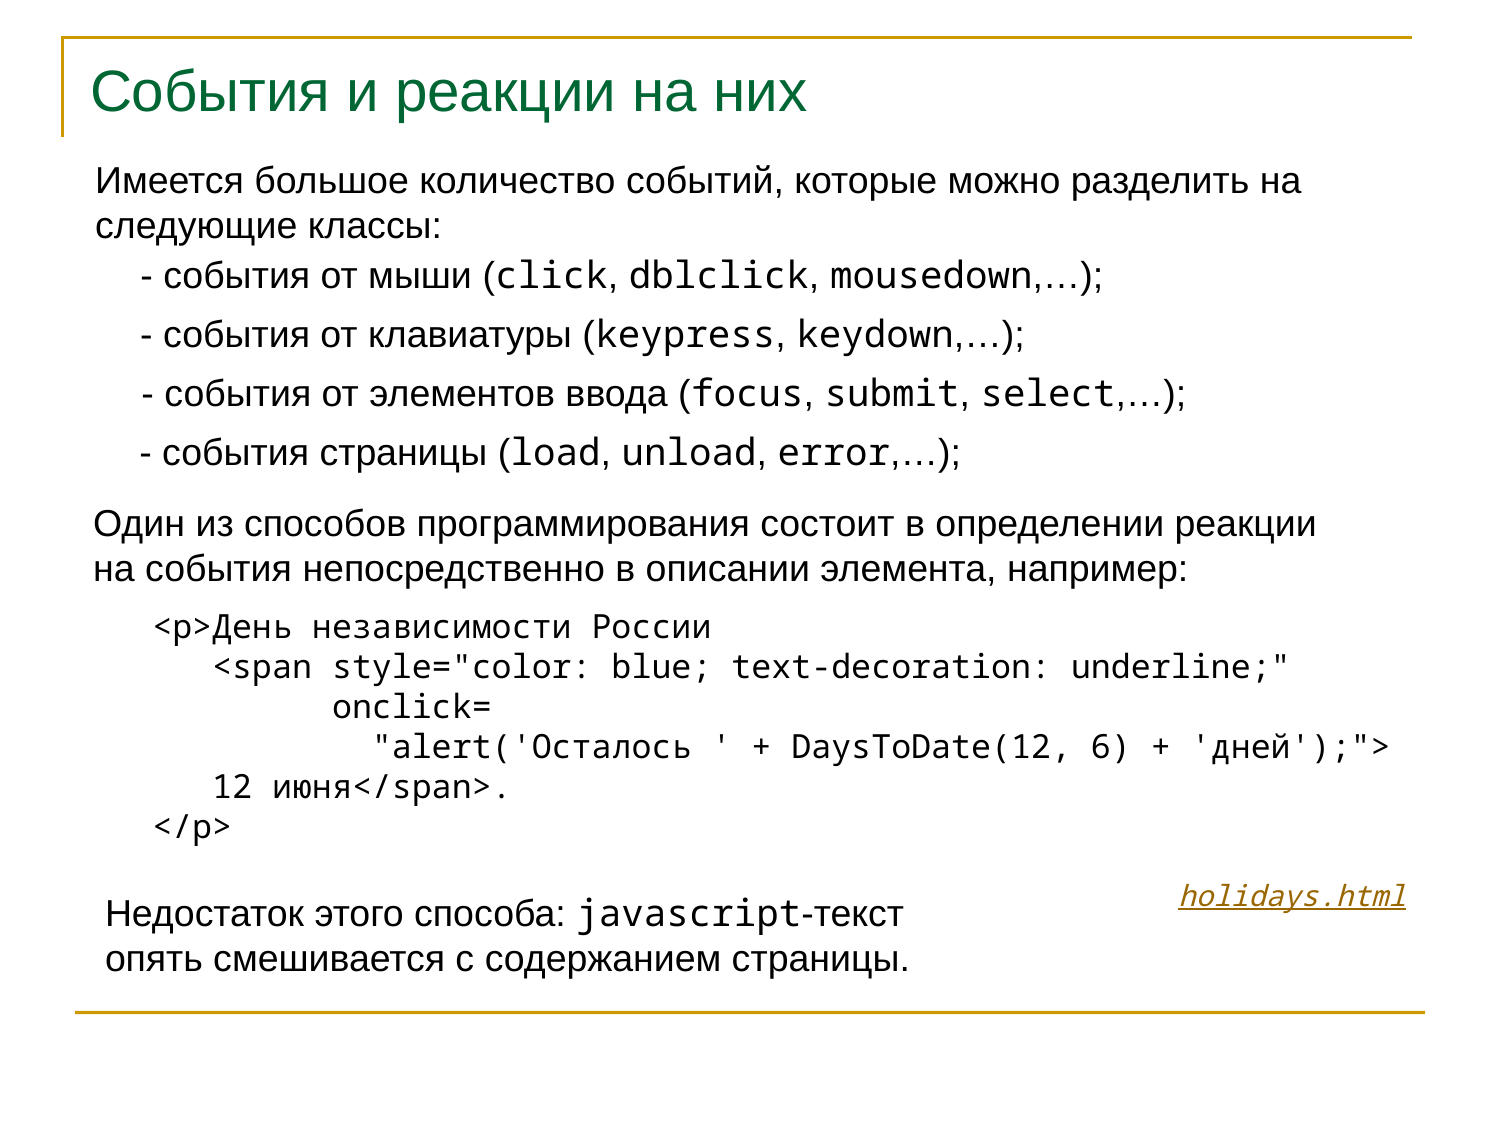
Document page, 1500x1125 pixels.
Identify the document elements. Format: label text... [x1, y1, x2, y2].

text_box Один из способов программирования состоит в определении реакции на события непосредственно в описании элемента, например: [78, 491, 1343, 597]
text_box <p>День независимости России <span style="color: blue; text-decoration: underline;" onclick= "alert('Осталось ' + DaysToDate(12, 6) + 'дней');"> 12 июня</span>. </p> [137, 597, 1408, 853]
text_box holidays.html [1163, 869, 1421, 925]
text_box - события от клавиатуры (keypress, keydown,…); [125, 302, 1040, 363]
text_box - события от мыши (click, dblclick, mousedown,…); [125, 243, 1119, 304]
title События и реакции на них [75, 45, 1425, 138]
text_box - события от элементов ввода (focus, submit, select,…); [126, 361, 1202, 422]
text_box Недостаток этого способа: javascript-текст опять смешивается с содержанием страницы. [90, 881, 926, 987]
text_box - события страницы (load, unload, error,…); [124, 420, 976, 481]
text_box Имеется большое количество событий, которые можно разделить на следующие классы: [80, 148, 1317, 254]
